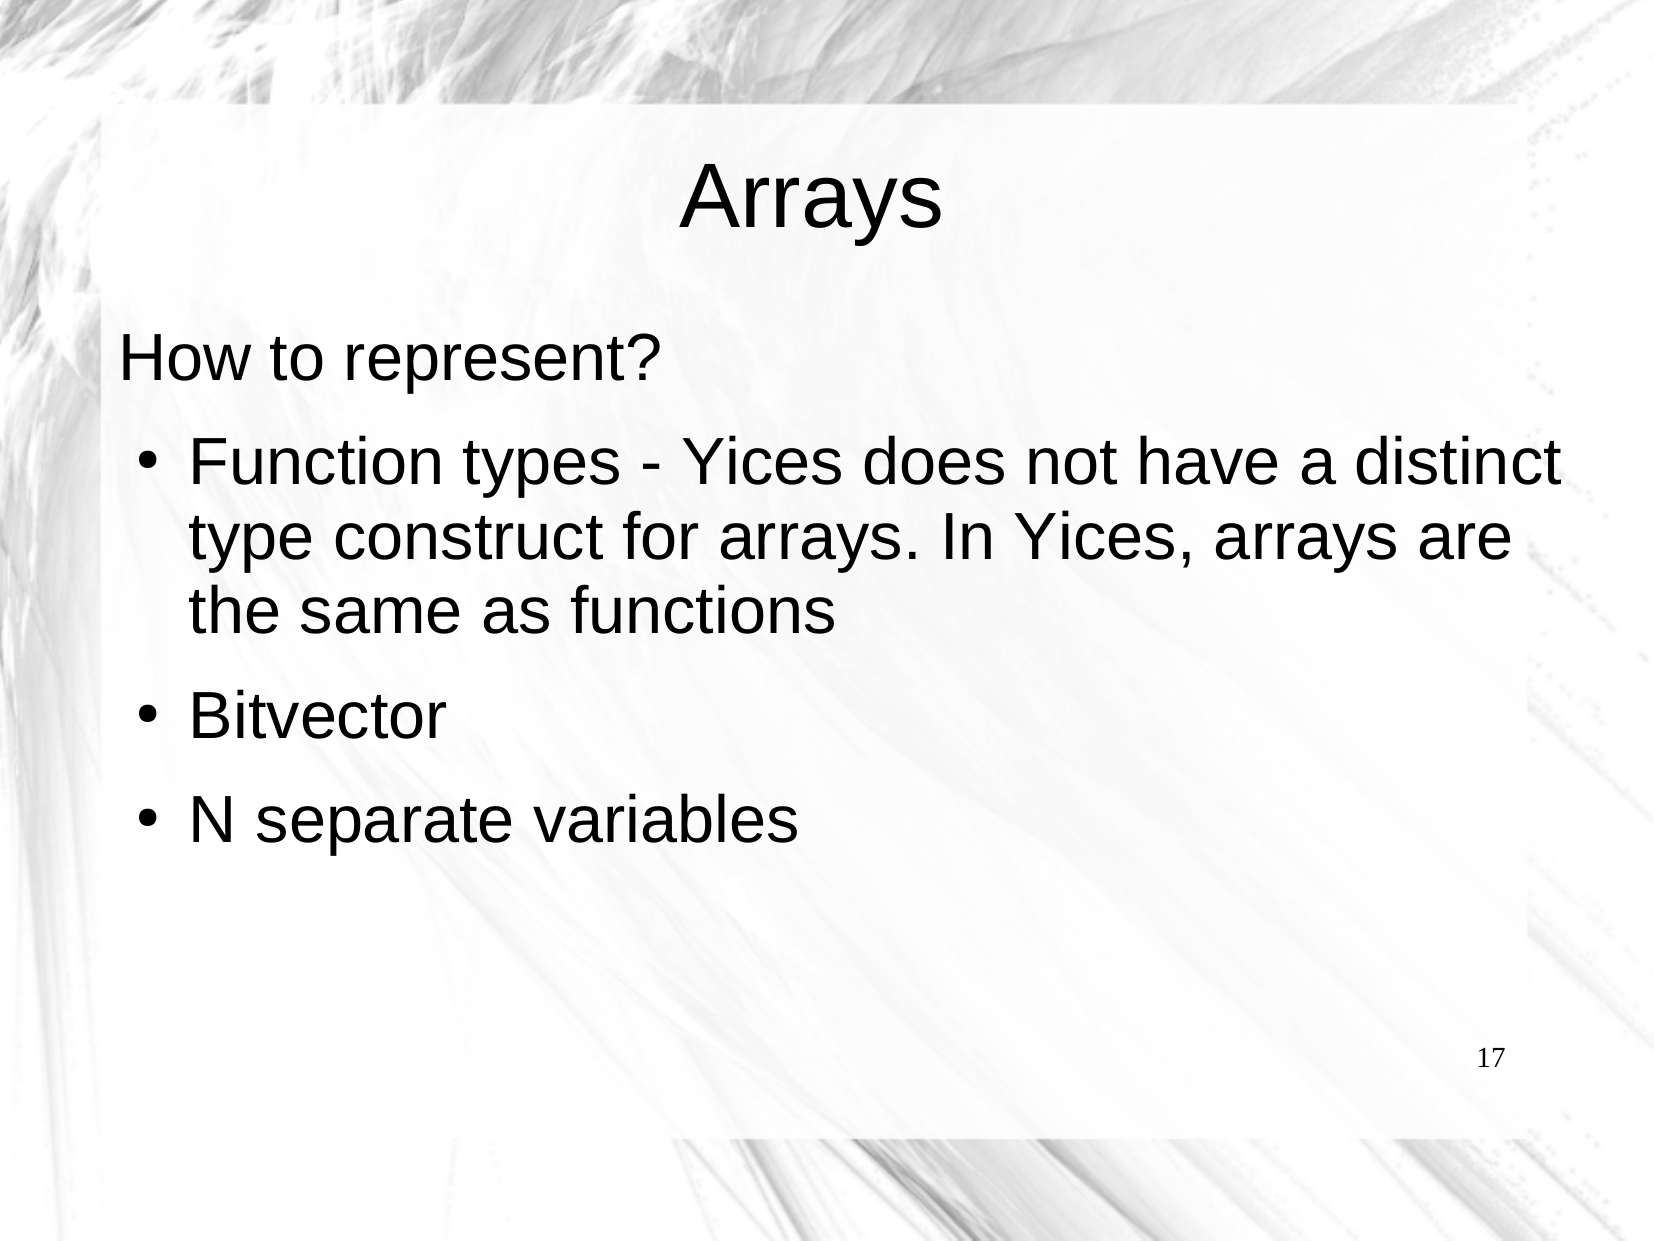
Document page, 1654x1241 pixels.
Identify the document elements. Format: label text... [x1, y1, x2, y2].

picture [0, 0, 1654, 1241]
title Arrays [118, 112, 1506, 281]
list How to represent? Function types - Yices does not have a distinct type construct for arrays. In Yices, arrays are the same as functions Bitvector N separate variables [118, 319, 1571, 1039]
